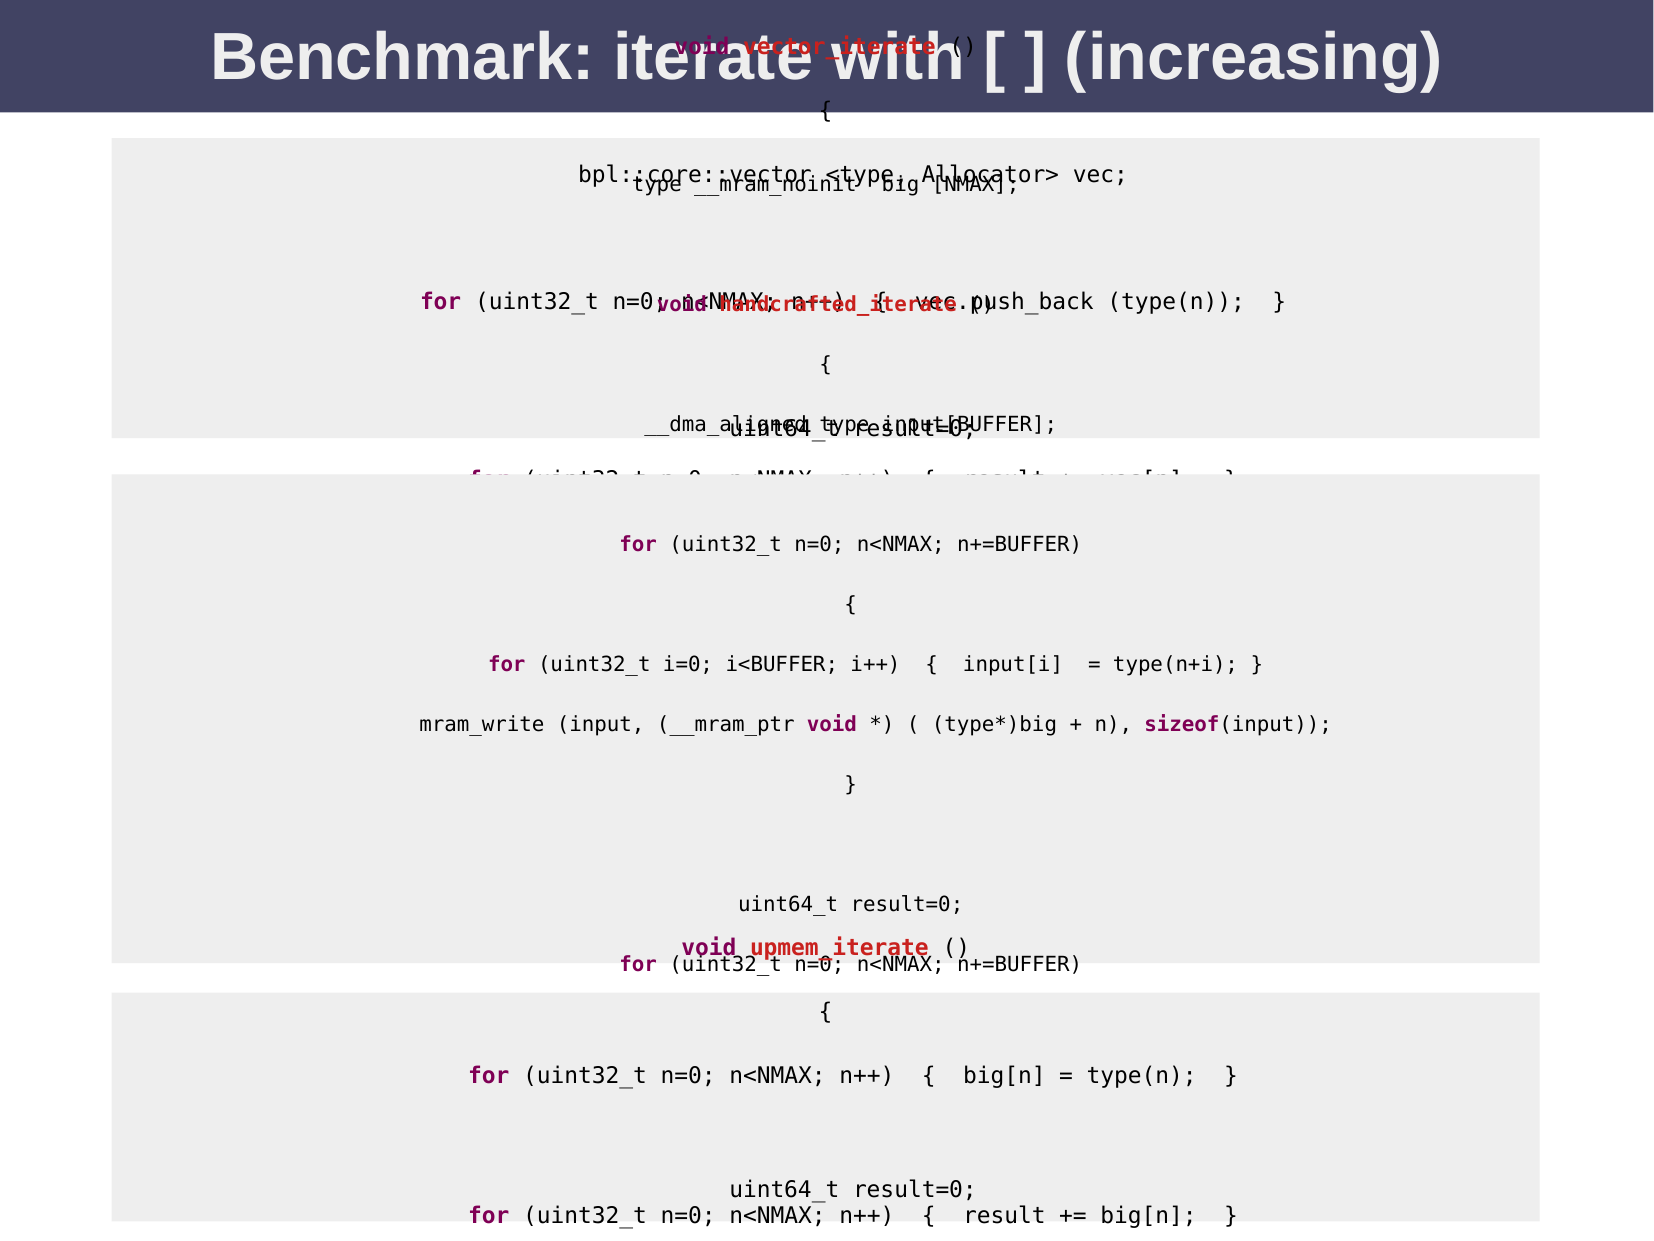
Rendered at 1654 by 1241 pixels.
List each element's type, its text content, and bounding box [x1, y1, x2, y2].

text_box type __mram_noinit big [NMAX]; void handcrafted_iterate () { __dma_aligned type input[BUFFER]; for (uint32_t n=0; n<NMAX; n+=BUFFER) { for (uint32_t i=0; i<BUFFER; i++) { input[i] = type(n+i); } mram_write (input, (__mram_ptr void *) ( (type*)big + n), sizeof(input)); } uint64_t result=0; for (uint32_t n=0; n<NMAX; n+=BUFFER) { mram_read ((__mram_ptr void *) ( (type*)big + n), input, sizeof(input)); for (uint32_t i=0; i<BUFFER; i++) { result += input[i]; } } } [111, 474, 1540, 964]
text_box Benchmark: iterate with [ ] (increasing) [0, 0, 1654, 113]
text_box void upmem_iterate () { for (uint32_t n=0; n<NMAX; n++) { big[n] = type(n); } uint64_t result=0; for (uint32_t n=0; n<NMAX; n++) { result += big[n]; } } [111, 992, 1540, 1222]
text_box void vector_iterate () { bpl::core::vector <type, Allocator> vec; for (uint32_t n=0; n<NMAX; n++) { vec.push_back (type(n)); } uint64_t result=0; for (uint32_t n=0; n<NMAX; n++) { result += vec[n]; } } [111, 138, 1540, 439]
